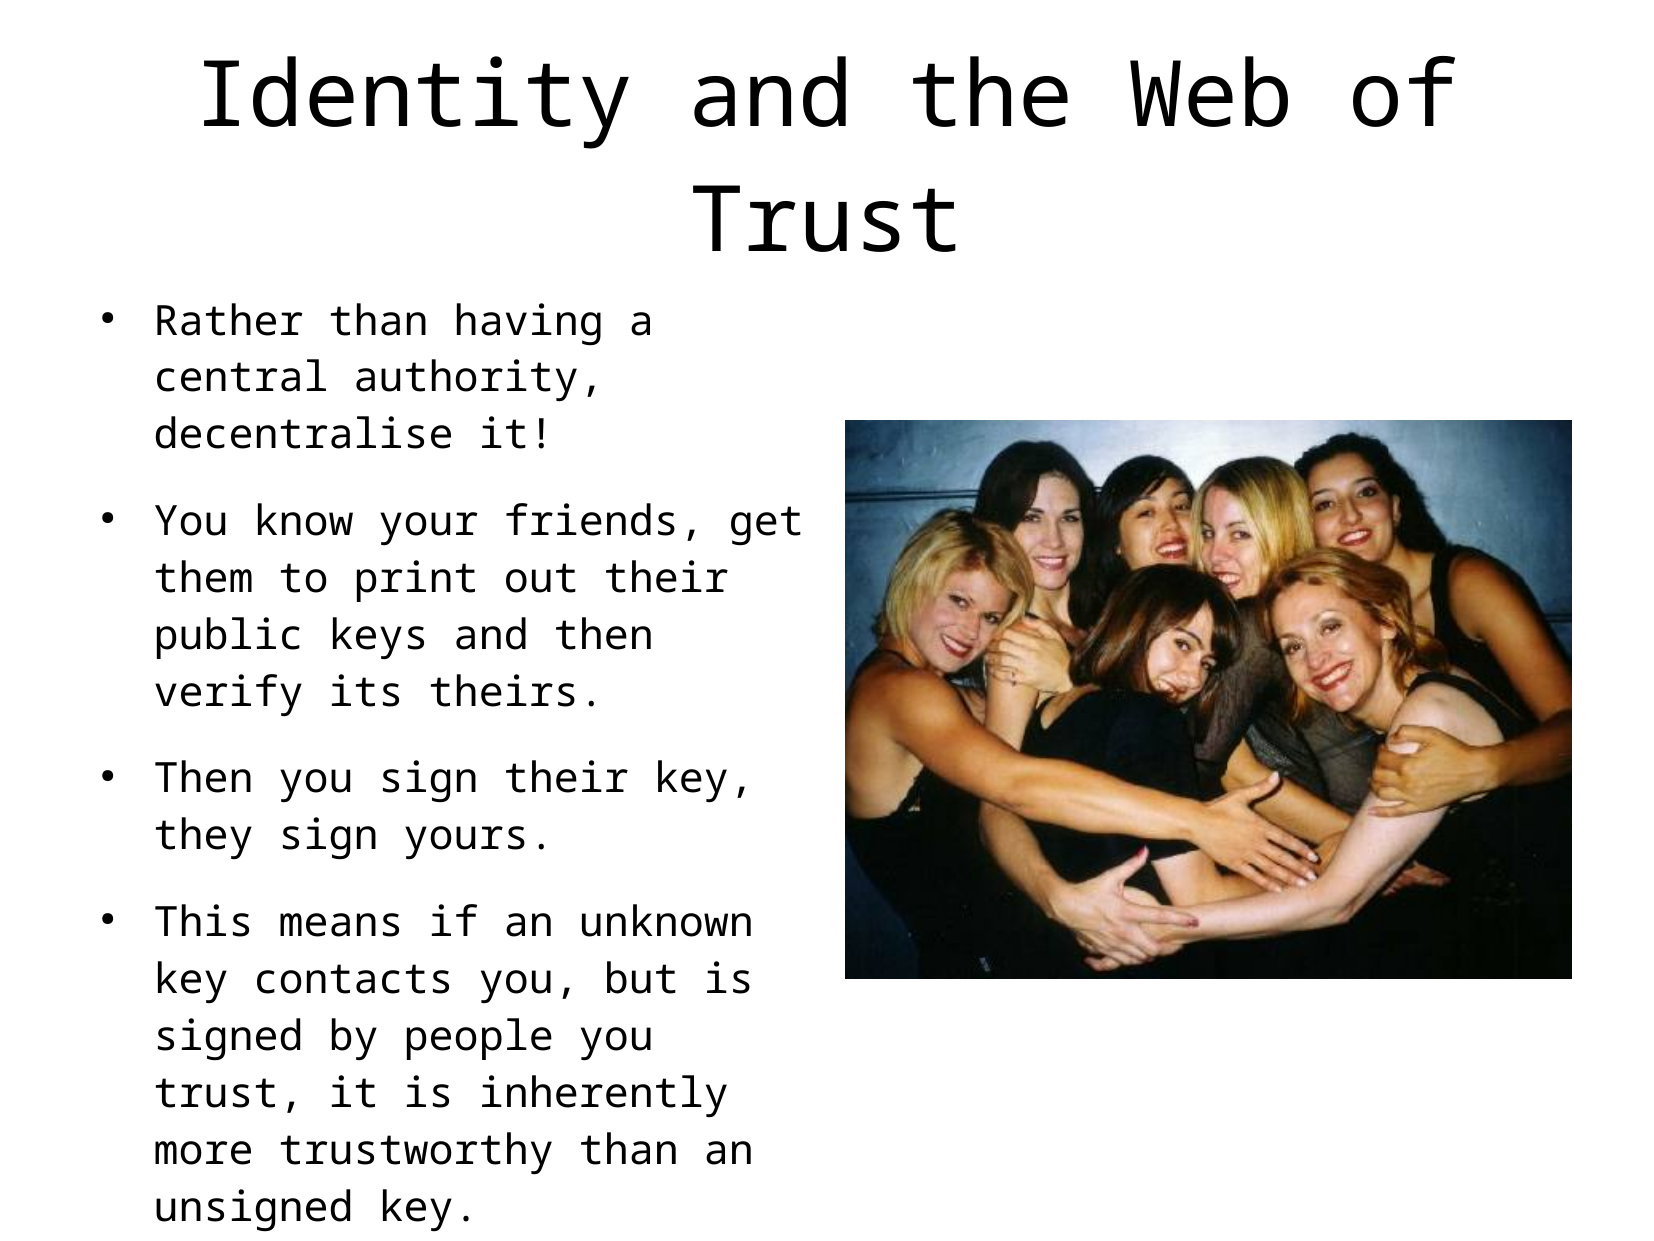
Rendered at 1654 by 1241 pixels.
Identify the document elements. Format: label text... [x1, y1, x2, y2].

title Identity and the Web of Trust [82, 52, 1571, 254]
picture [0, 0, 1654, 1241]
list Rather than having a central authority, decentralise it! You know your friends, get them to print out their public keys and then verify its theirs. Then you sign their key, they sign yours. This means if an unknown key contacts you, but is signed by people you trust, it is inherently more trustworthy than an unsigned key. [82, 290, 809, 1109]
